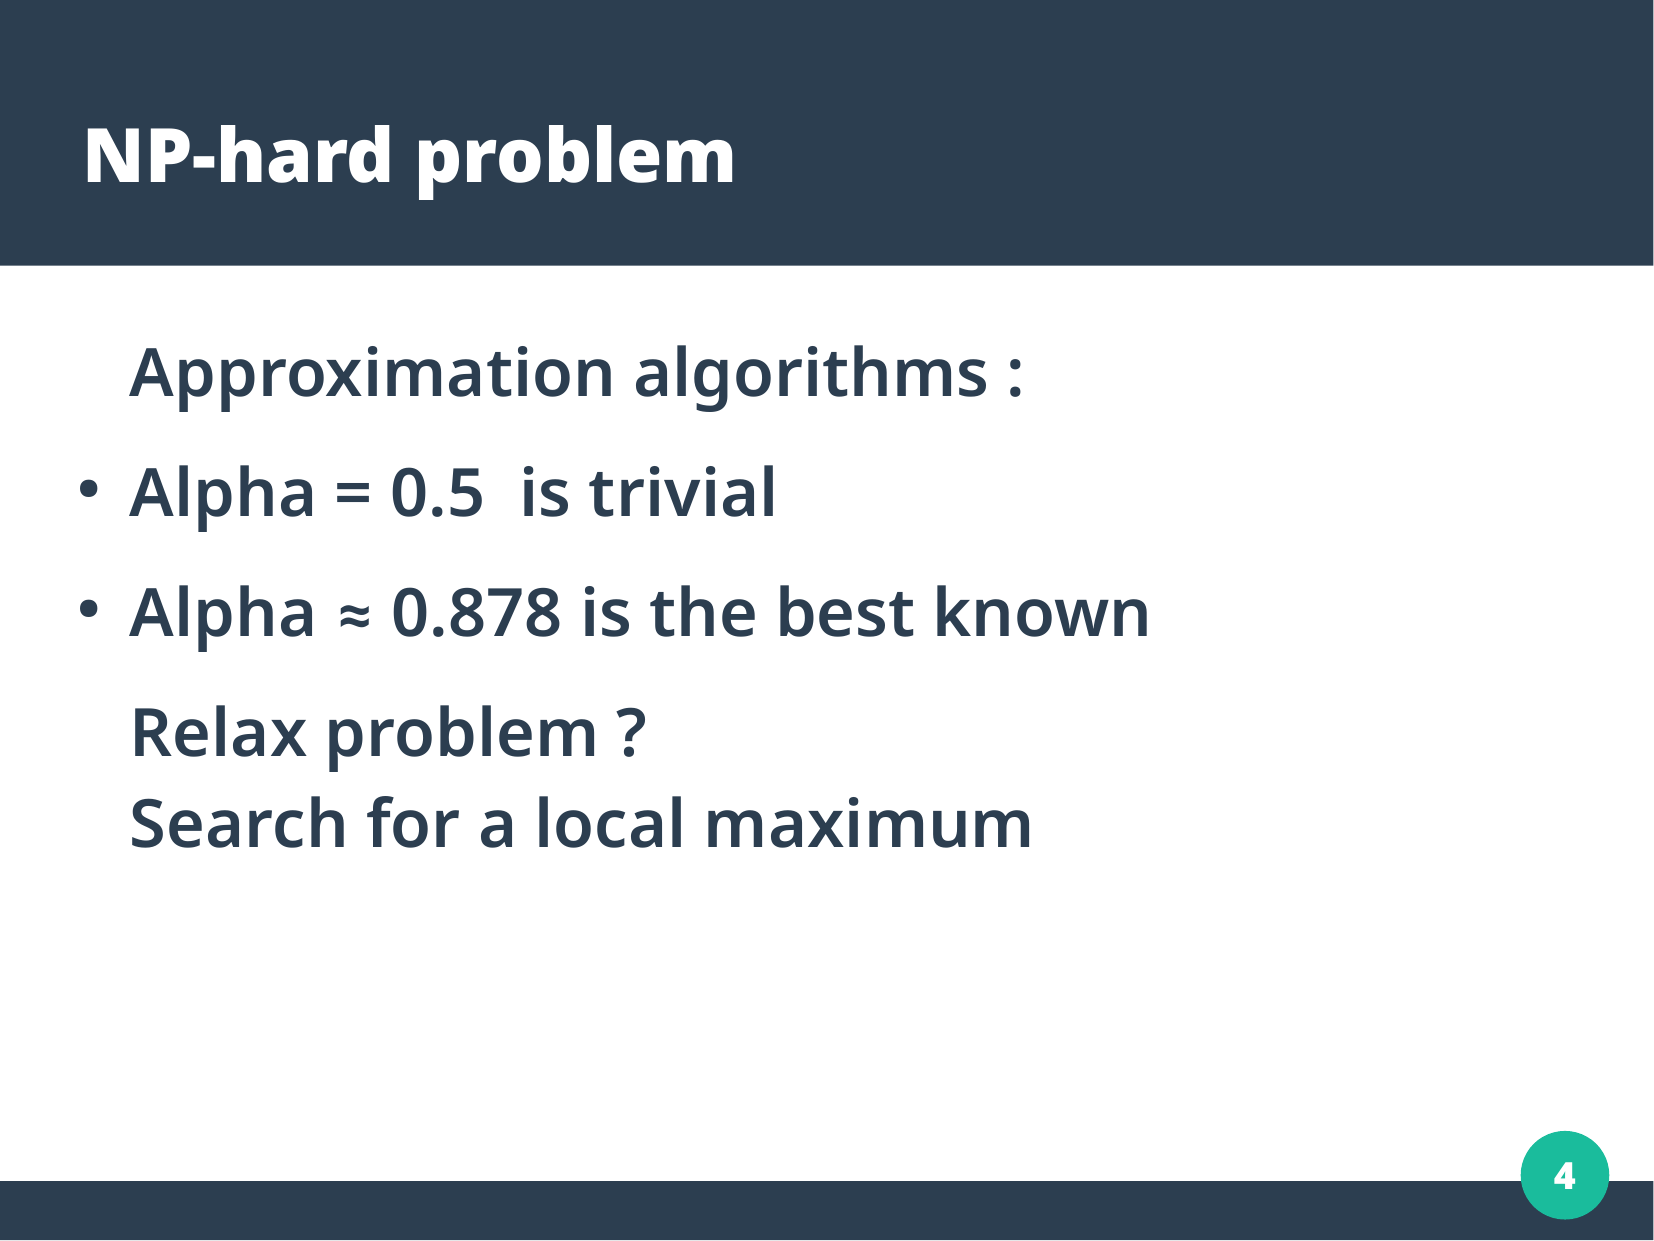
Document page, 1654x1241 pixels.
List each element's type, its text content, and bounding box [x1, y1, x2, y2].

list Approximation algorithms : Alpha = 0.5 is trivial Alpha ≈ 0.878 is the best known Relax problem ? Search for a local maximum [59, 324, 1595, 1152]
title NP-hard problem [82, 49, 1571, 257]
